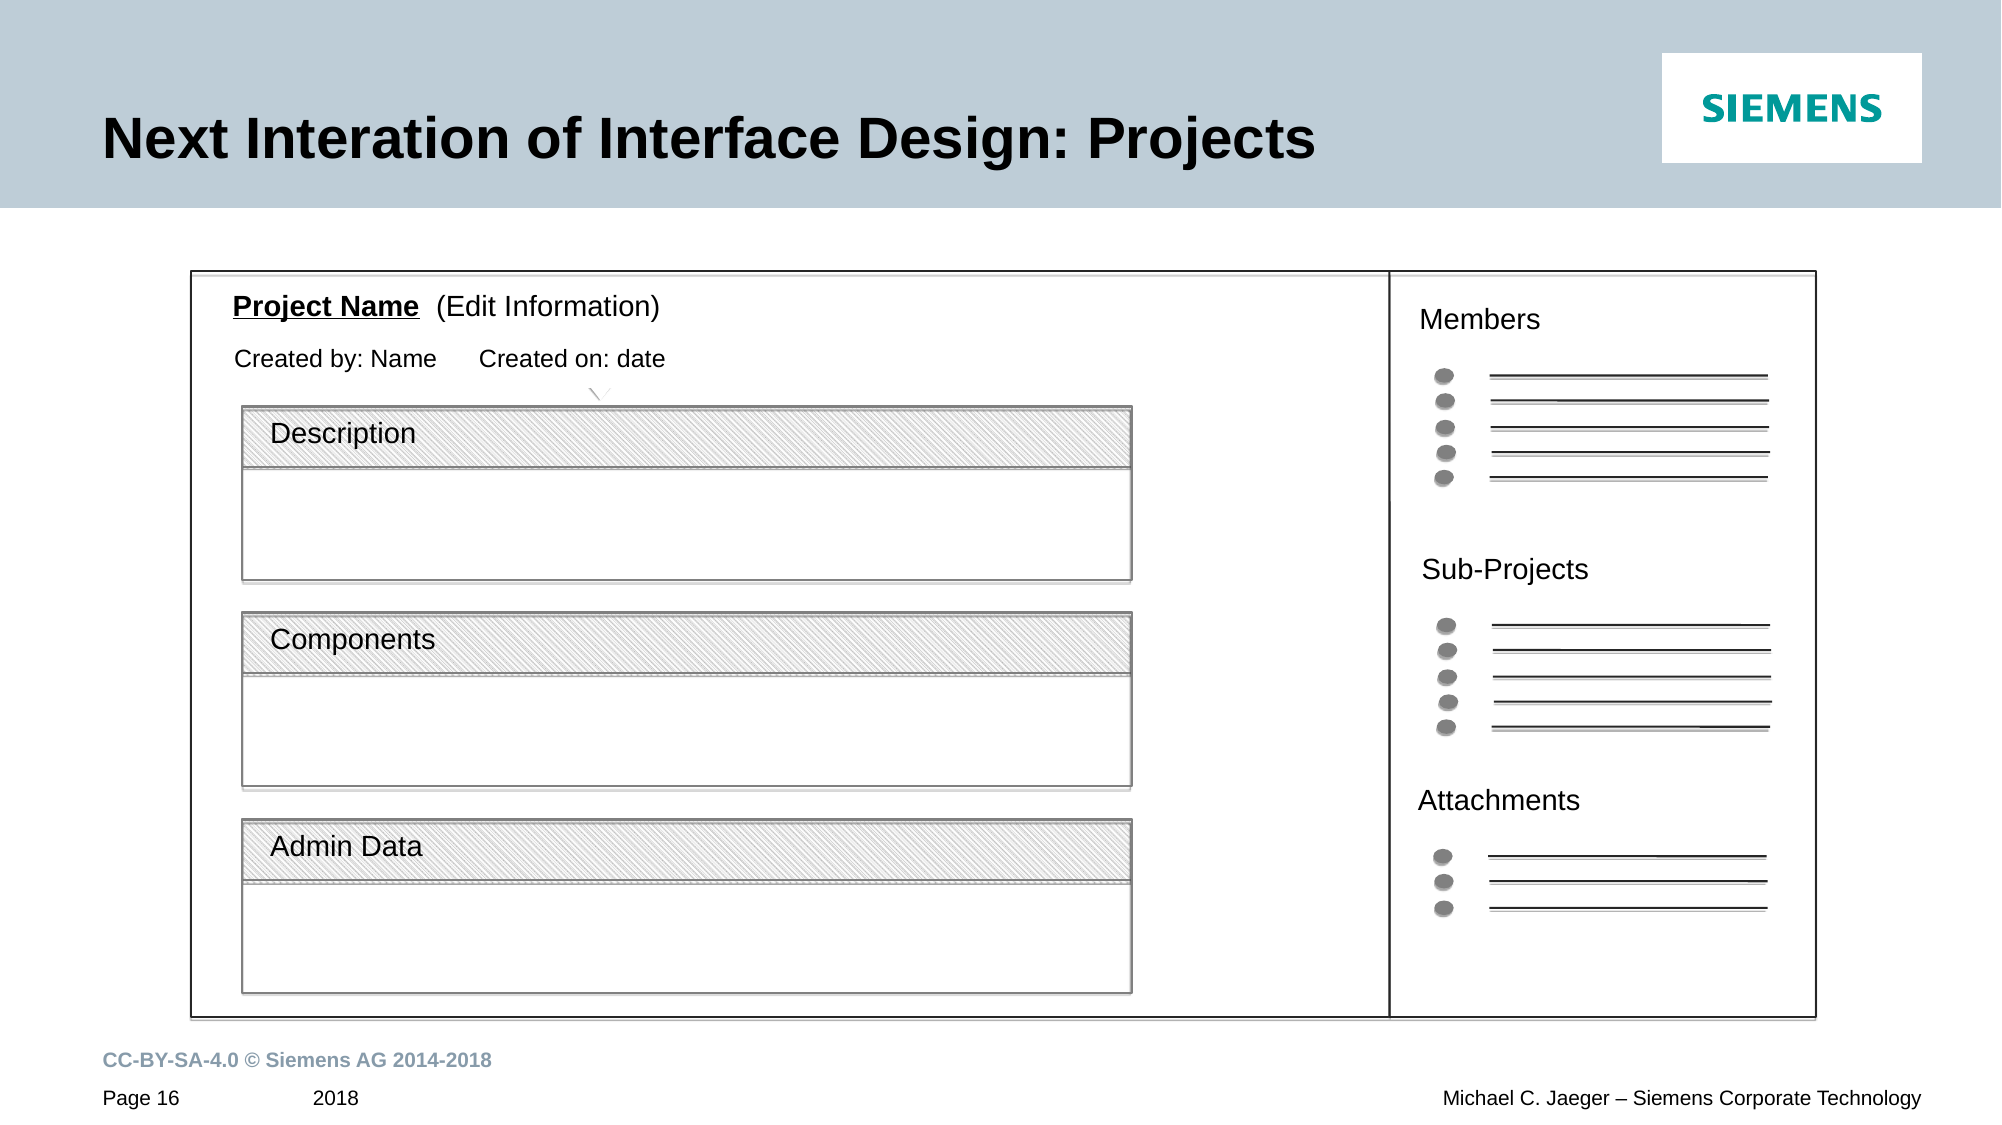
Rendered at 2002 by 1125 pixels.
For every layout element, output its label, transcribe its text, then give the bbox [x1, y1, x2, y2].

text_box Created by: Name Created on: date [219, 334, 1045, 380]
text_box [1435, 419, 1456, 435]
text_box Project Name (Edit Information) [217, 279, 676, 330]
text_box [1433, 848, 1453, 864]
text_box Sub-Projects [1406, 542, 1605, 593]
text_box [1437, 669, 1458, 684]
text_box [1434, 900, 1454, 916]
text_box [1435, 393, 1456, 408]
text_box Components [255, 613, 451, 664]
text_box [1436, 719, 1457, 734]
text_box Members [1404, 293, 1557, 343]
text_box [1436, 444, 1457, 460]
text_box [243, 616, 1131, 674]
text_box [243, 410, 1131, 468]
text_box Next Interation of Interface Design: Projects [0, 0, 2001, 208]
text_box [1437, 642, 1458, 658]
text_box Description [255, 406, 432, 457]
text_box [243, 823, 1131, 881]
text_box [1434, 469, 1454, 485]
text_box Admin Data [255, 819, 438, 870]
text_box Attachments [1403, 773, 1596, 824]
text_box [1438, 694, 1459, 709]
text_box [1434, 873, 1454, 889]
text_box [588, 384, 613, 401]
text_box [1436, 617, 1457, 633]
text_box [1434, 368, 1455, 383]
